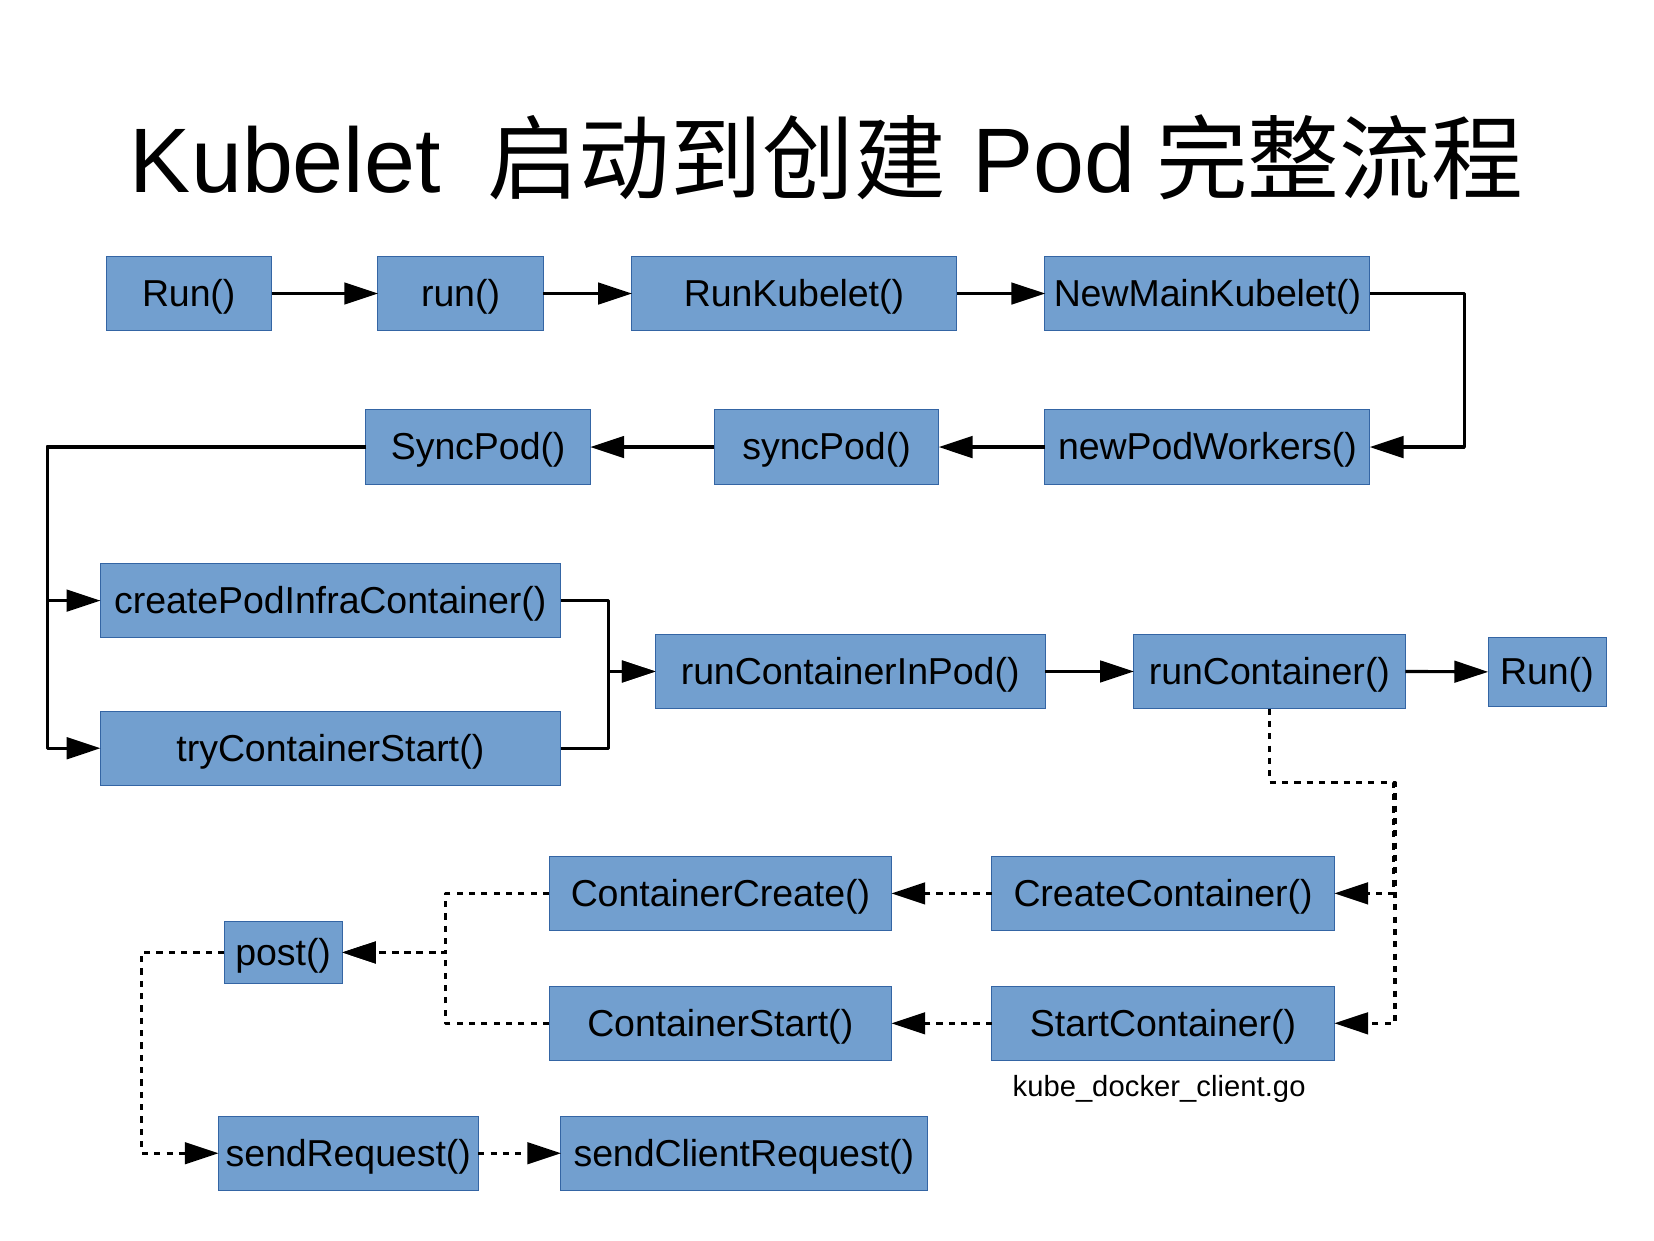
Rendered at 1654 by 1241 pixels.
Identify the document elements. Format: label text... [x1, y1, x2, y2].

text_box RunKubelet() [631, 256, 957, 331]
text_box Run() [1488, 637, 1607, 707]
text_box sendRequest() [218, 1116, 479, 1191]
text_box kube_docker_client.go [997, 1062, 1329, 1122]
text_box createPodInfraContainer() [100, 563, 561, 638]
text_box CreateContainer() [991, 856, 1335, 931]
text_box runContainer() [1133, 634, 1406, 709]
text_box syncPod() [714, 409, 939, 485]
text_box Run() [106, 256, 272, 331]
text_box tryContainerStart() [100, 711, 561, 786]
text_box StartContainer() [991, 986, 1335, 1061]
text_box ContainerCreate() [549, 856, 892, 931]
text_box post() [224, 921, 343, 984]
text_box ContainerStart() [549, 986, 892, 1061]
text_box SyncPod() [365, 409, 591, 485]
text_box runContainerInPod() [655, 634, 1046, 709]
text_box sendClientRequest() [560, 1116, 928, 1191]
text_box run() [377, 256, 544, 331]
text_box newPodWorkers() [1044, 409, 1370, 485]
text_box NewMainKubelet() [1044, 256, 1370, 331]
title Kubelet 启动到创建Pod完整流程 [82, 10, 1571, 295]
